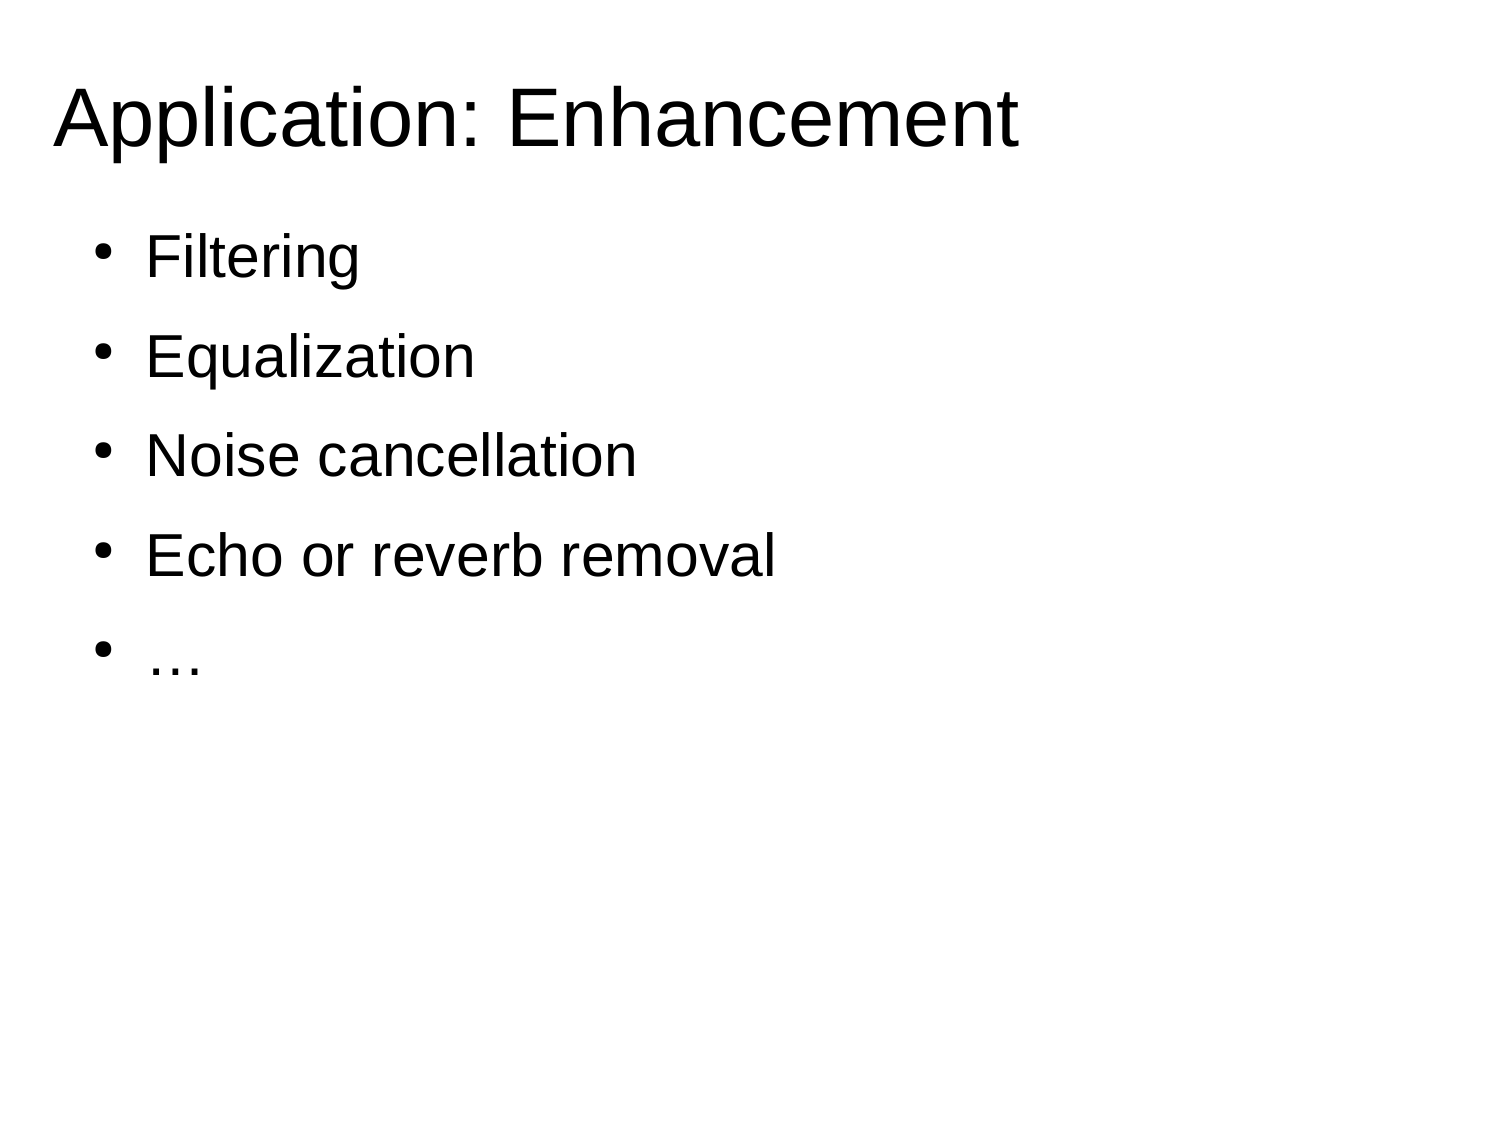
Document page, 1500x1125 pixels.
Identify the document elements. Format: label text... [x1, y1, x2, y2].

title Application: Enhancement [53, 19, 1403, 207]
list Filtering Equalization Noise cancellation Echo or reverb removal … [75, 212, 1463, 980]
